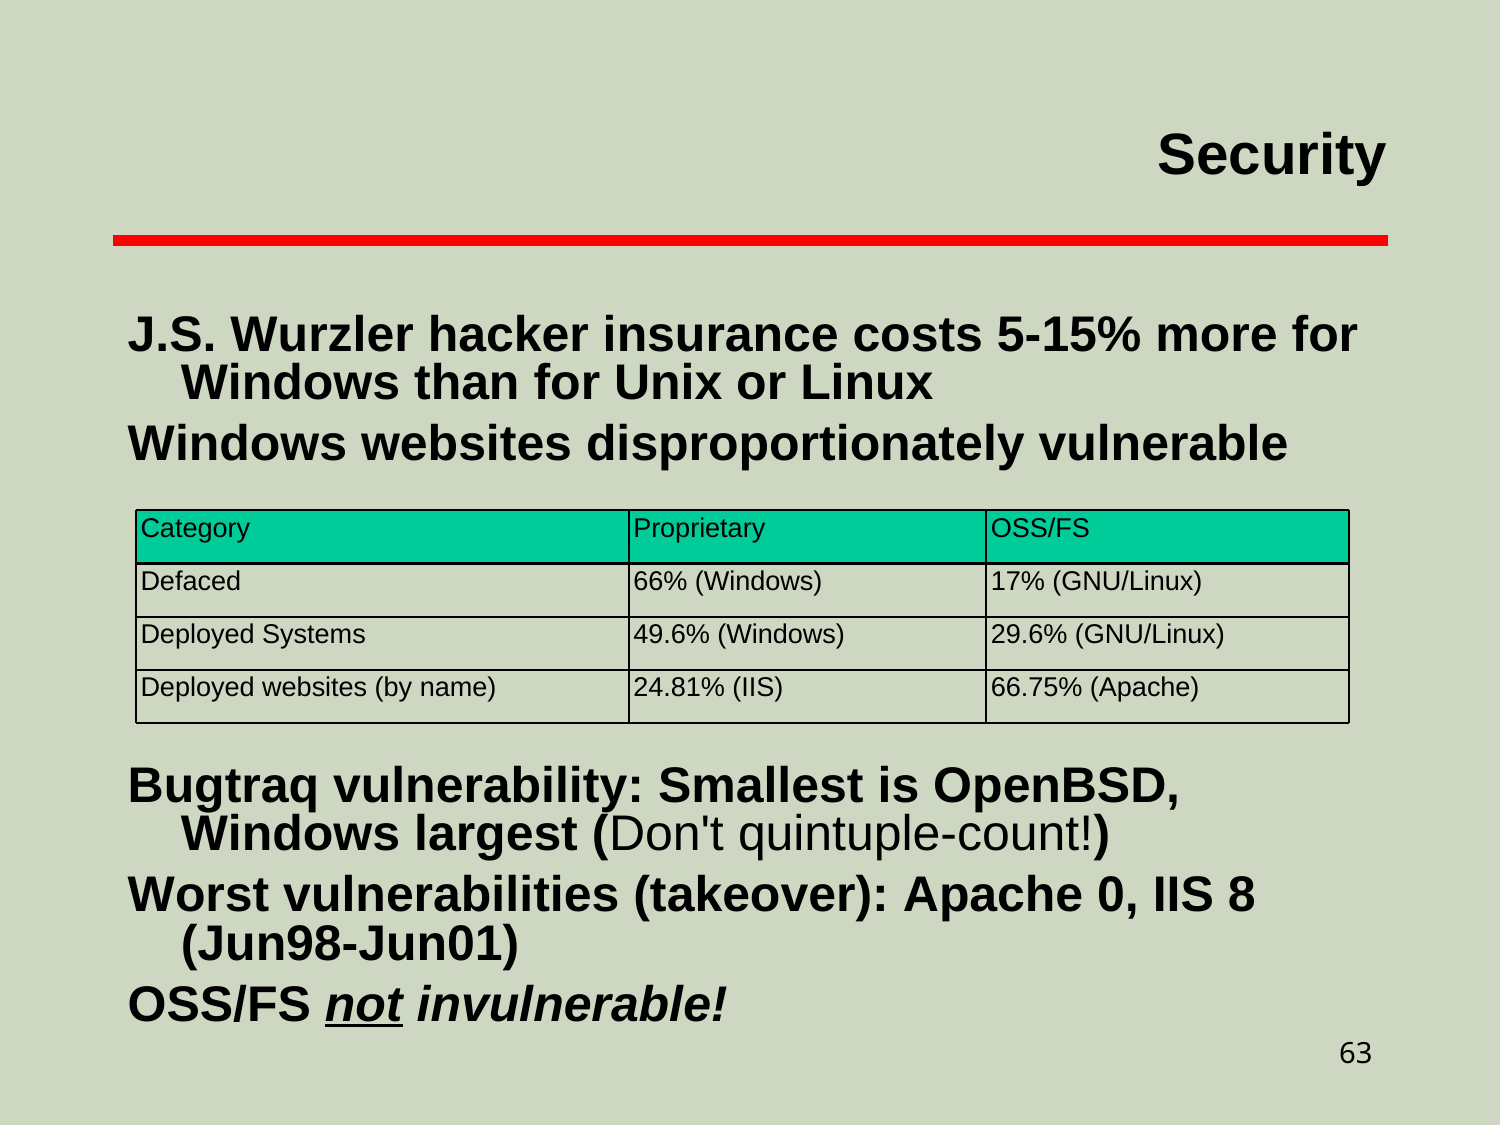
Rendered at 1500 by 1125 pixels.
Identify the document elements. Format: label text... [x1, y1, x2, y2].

text_box Deployed websites (by name) [137, 671, 628, 722]
title Security [337, 85, 1388, 224]
list J.S. Wurzler hacker insurance costs 5-15% more for Windows than for Unix or Linux Windows websites disproportionately vulnerable Bugtraq vulnerability: Smallest is OpenBSD, Windows largest (Don't quintuple-count!) Worst vulnerabilities (takeover): Apache 0, IIS 8 (Jun98-Jun01) OSS/FS not invulnerable! [110, 312, 1391, 1078]
text_box OSS/FS [987, 511, 1348, 562]
text_box 24.81% (IIS) [630, 671, 985, 722]
text_box 66% (Windows) [630, 565, 985, 616]
text_box 66.75% (Apache) [987, 671, 1348, 722]
text_box 17% (GNU/Linux) [987, 565, 1348, 616]
text_box Deployed Systems [137, 618, 628, 669]
text_box 49.6% (Windows) [630, 618, 985, 669]
text_box 29.6% (GNU/Linux) [987, 618, 1348, 669]
text_box Defaced [137, 565, 628, 616]
text_box Proprietary [630, 511, 985, 562]
text_box Category [137, 511, 628, 562]
